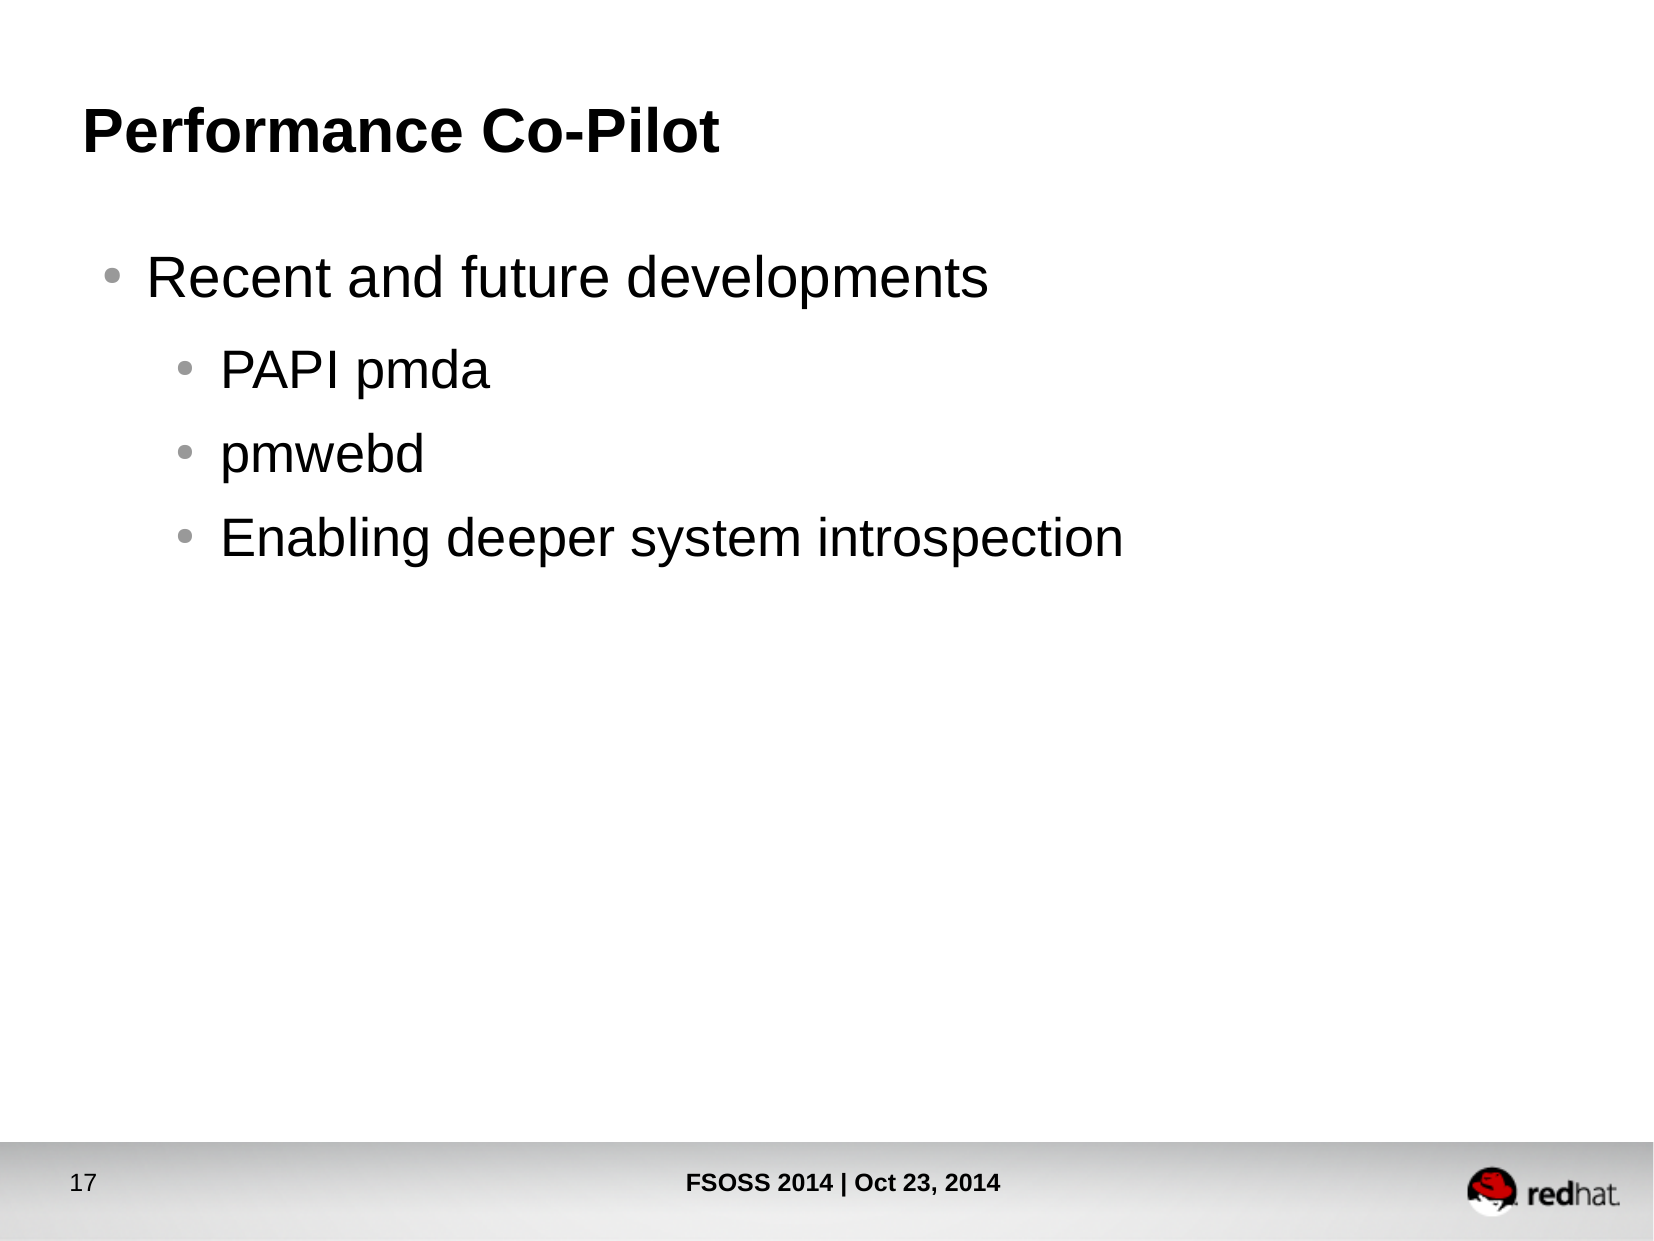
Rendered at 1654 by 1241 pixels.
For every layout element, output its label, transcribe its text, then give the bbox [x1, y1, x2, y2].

list Recent and future developments PAPI pmda pmwebd Enabling deeper system introspection [86, 244, 1576, 1039]
picture [0, 1142, 1654, 1241]
title Performance Co-Pilot [82, 37, 1571, 226]
